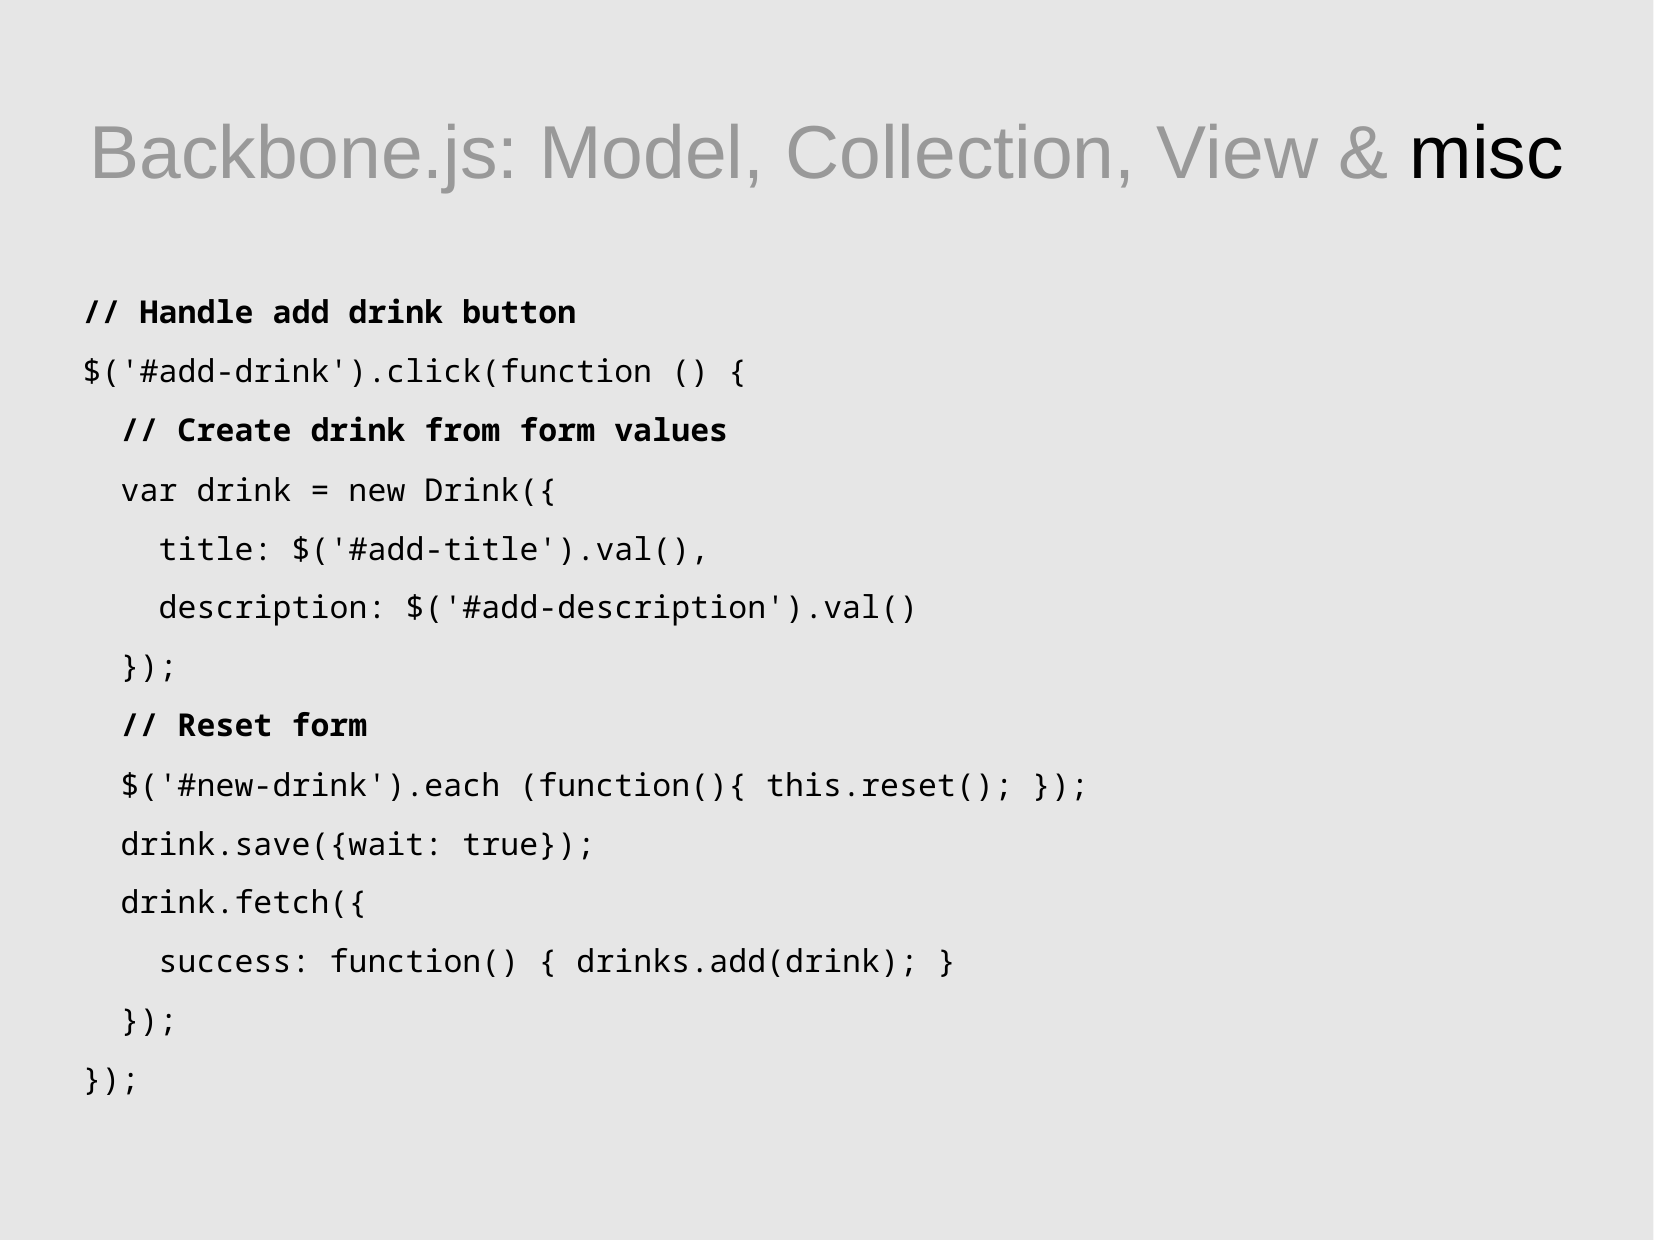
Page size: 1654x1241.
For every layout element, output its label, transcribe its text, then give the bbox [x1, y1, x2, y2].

list // Handle add drink button $('#add-drink').click(function () { // Create drink from form values var drink = new Drink({ title: $('#add-title').val(), description: $('#add-description').val() }); // Reset form $('#new-drink').each (function(){ this.reset(); }); drink.save({wait: true}); drink.fetch({ success: function() { drinks.add(drink); } }); }); [82, 290, 1571, 1109]
title Backbone.js: Model, Collection, View & misc [82, 56, 1571, 250]
